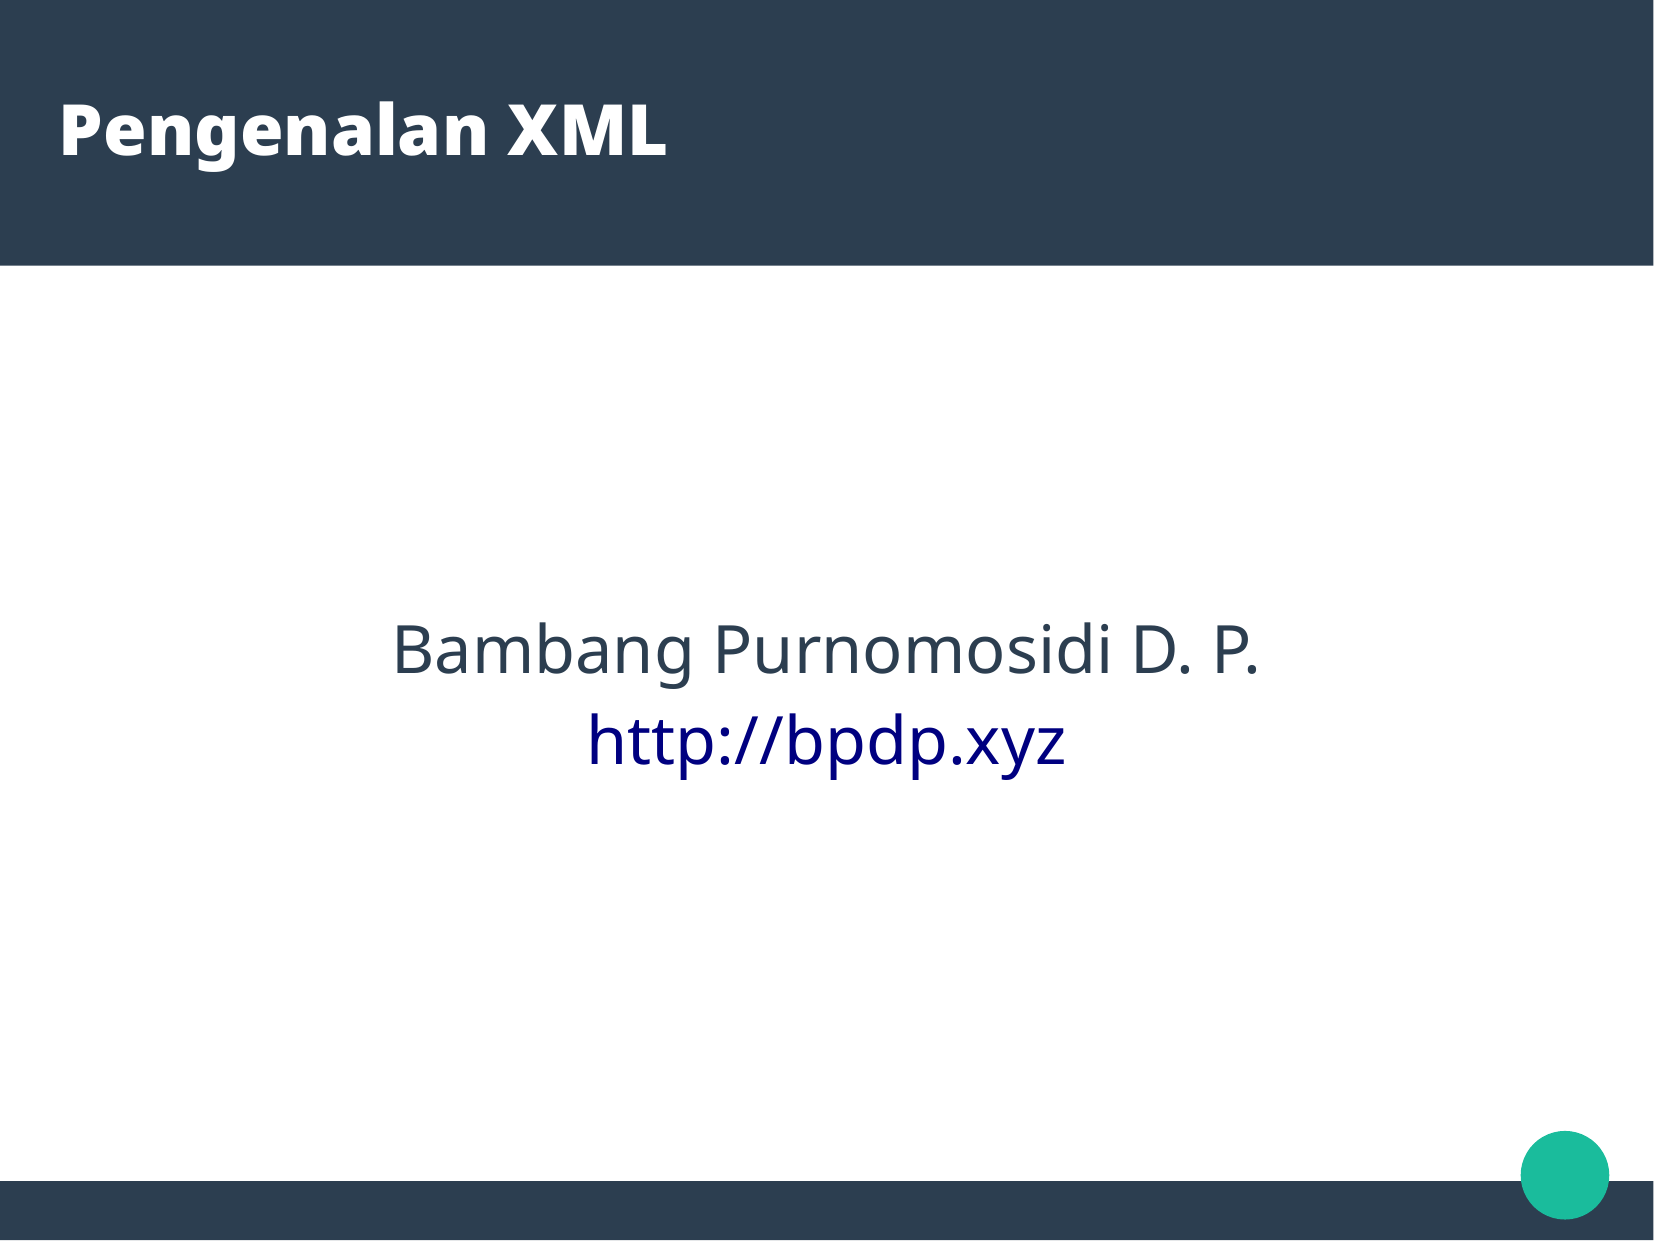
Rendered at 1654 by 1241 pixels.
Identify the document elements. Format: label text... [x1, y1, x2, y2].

title Pengenalan XML [59, 49, 1595, 207]
subtitle Bambang Purnomosidi D. P. http://bpdp.xyz [59, 324, 1595, 1152]
